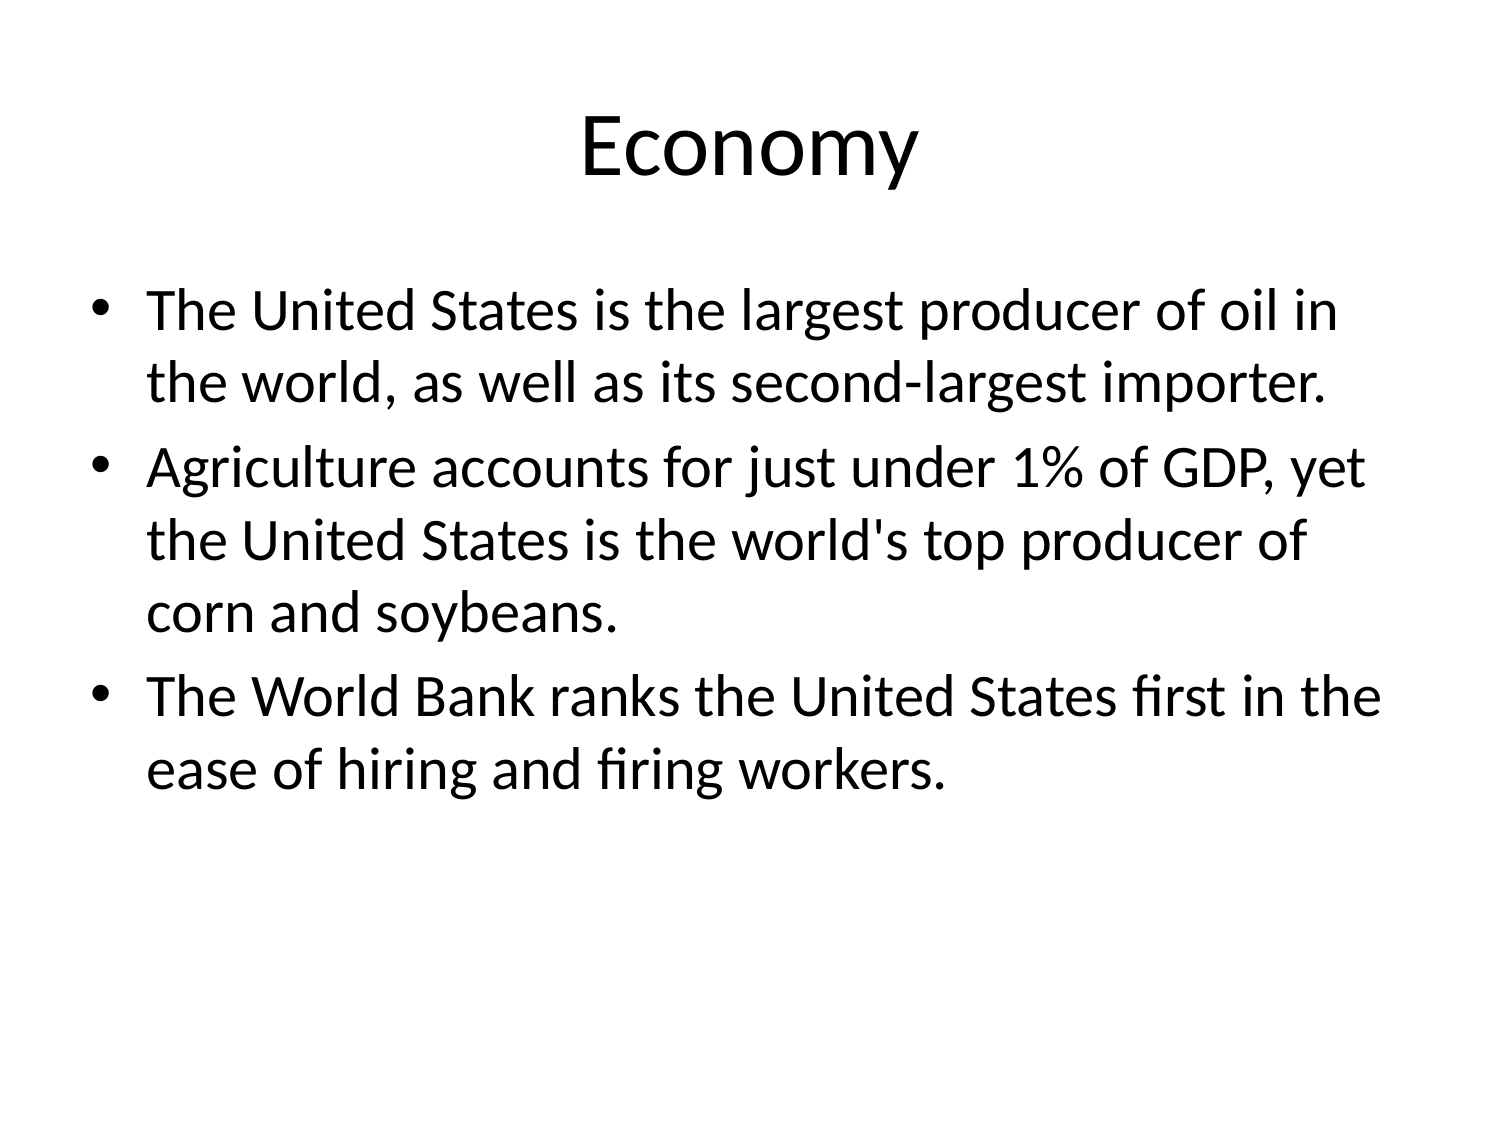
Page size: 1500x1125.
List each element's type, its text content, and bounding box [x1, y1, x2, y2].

title Economy [75, 45, 1425, 233]
list The United States is the largest producer of oil in the world, as well as its second-largest importer. Agriculture accounts for just under 1% of GDP, yet the United States is the world's top producer of corn and soybeans. The World Bank ranks the United States first in the ease of hiring and firing workers. [75, 262, 1425, 1005]
